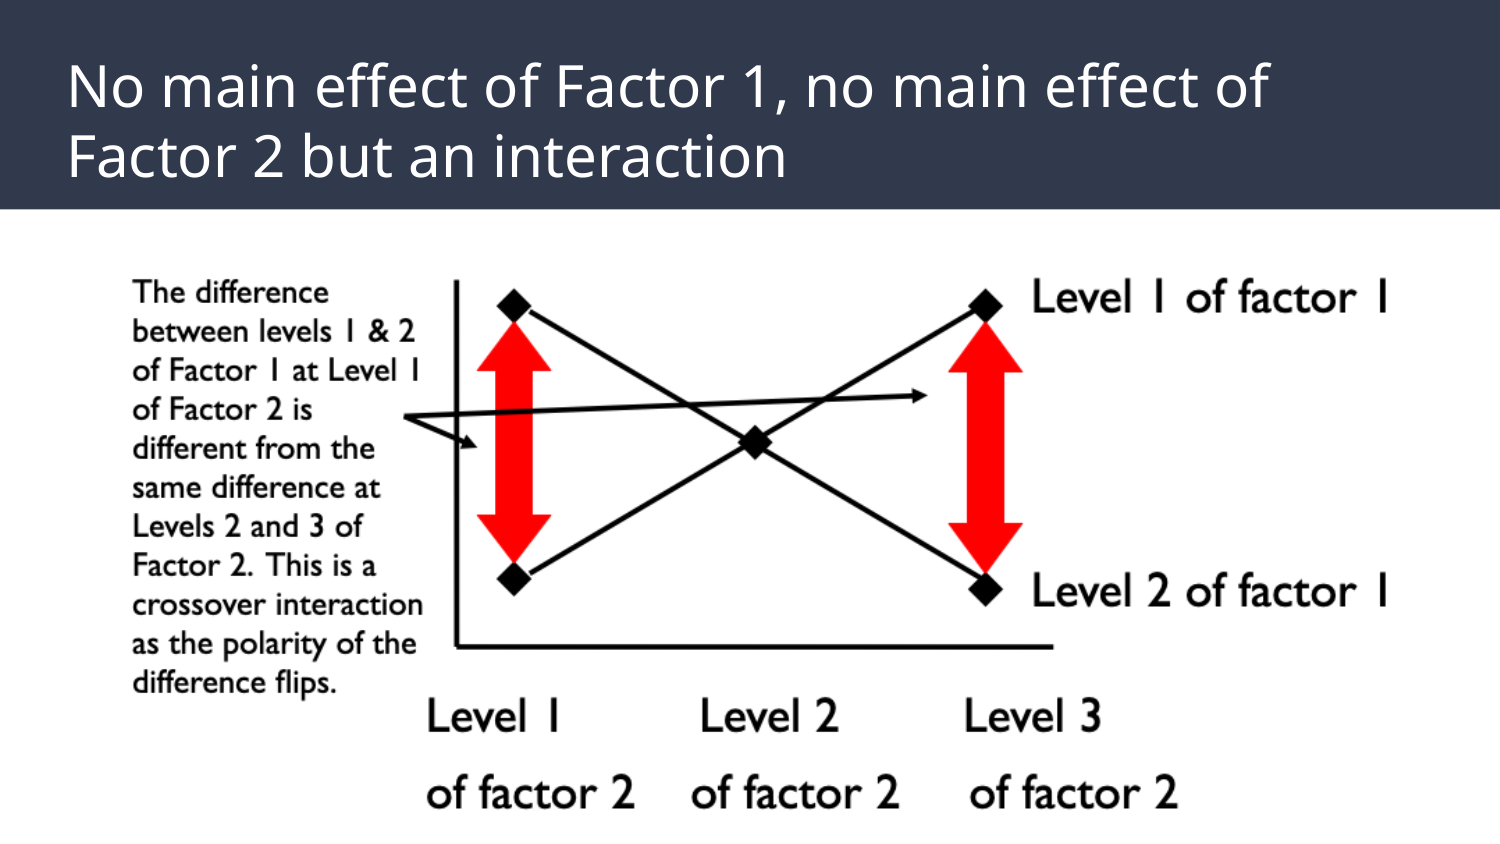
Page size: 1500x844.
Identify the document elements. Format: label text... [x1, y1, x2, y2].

picture [110, 225, 1390, 824]
title No main effect of Factor 1, no main effect of Factor 2 but an interaction [51, 34, 1449, 137]
